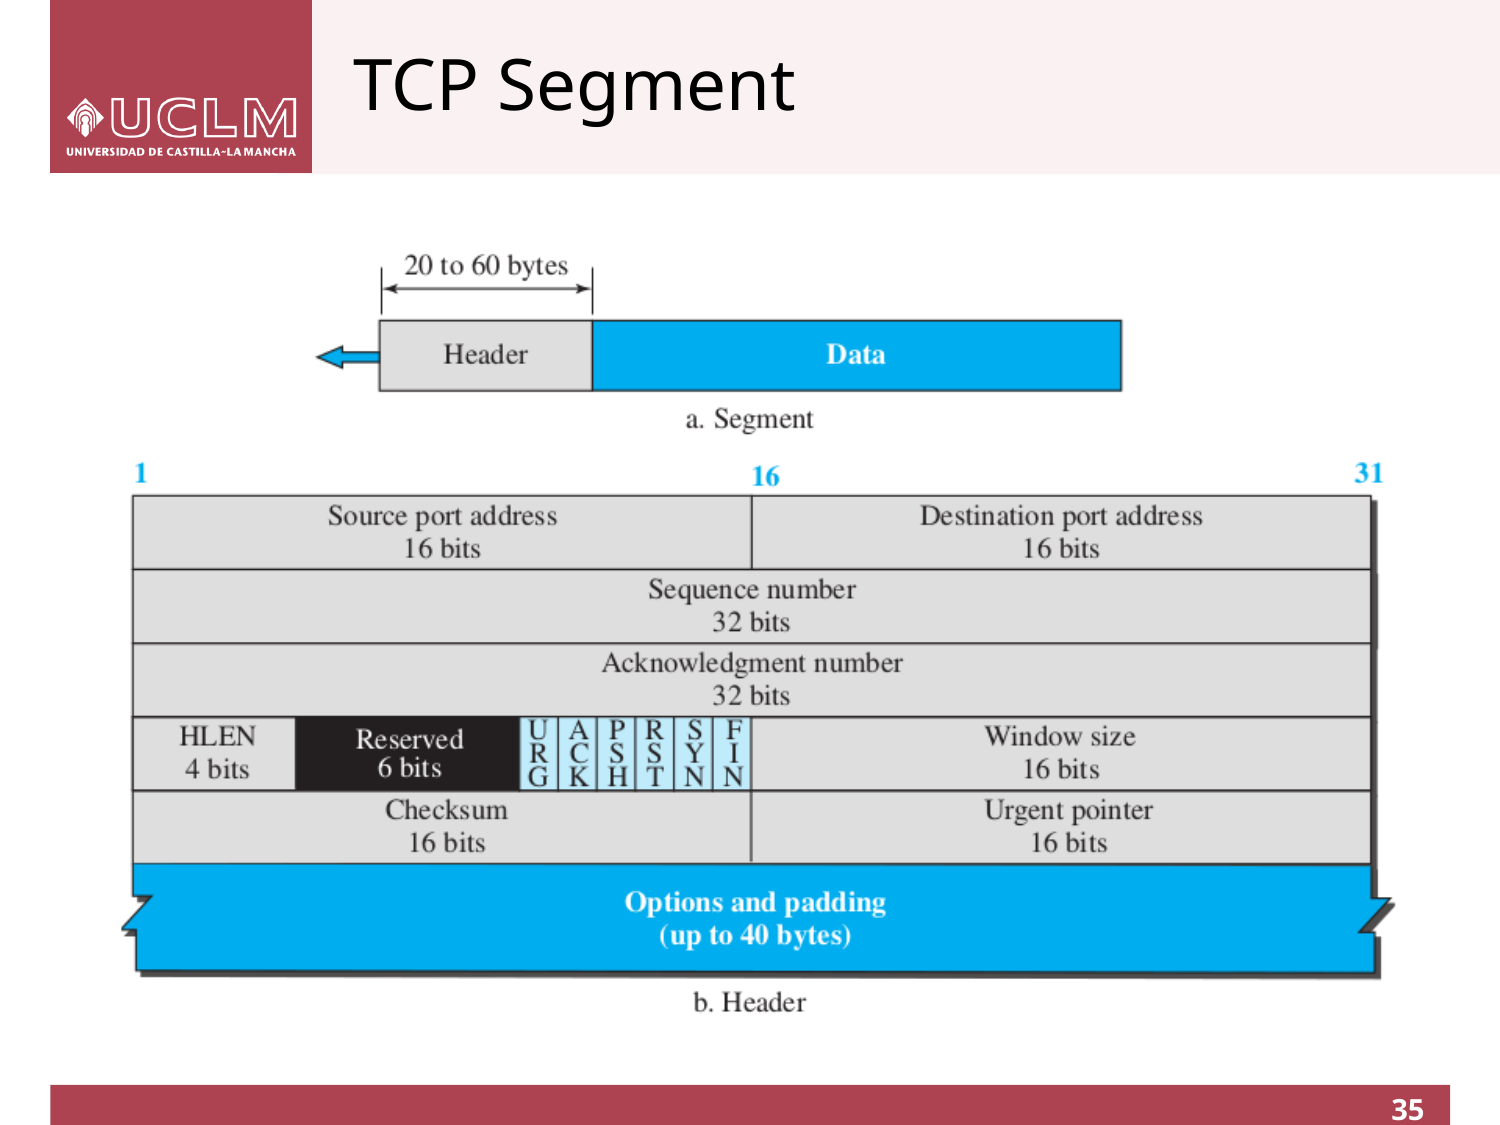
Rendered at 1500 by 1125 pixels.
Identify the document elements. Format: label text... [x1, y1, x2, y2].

picture [106, 231, 1411, 1040]
title TCP Segment [353, 6, 1425, 168]
picture [50, 0, 312, 173]
